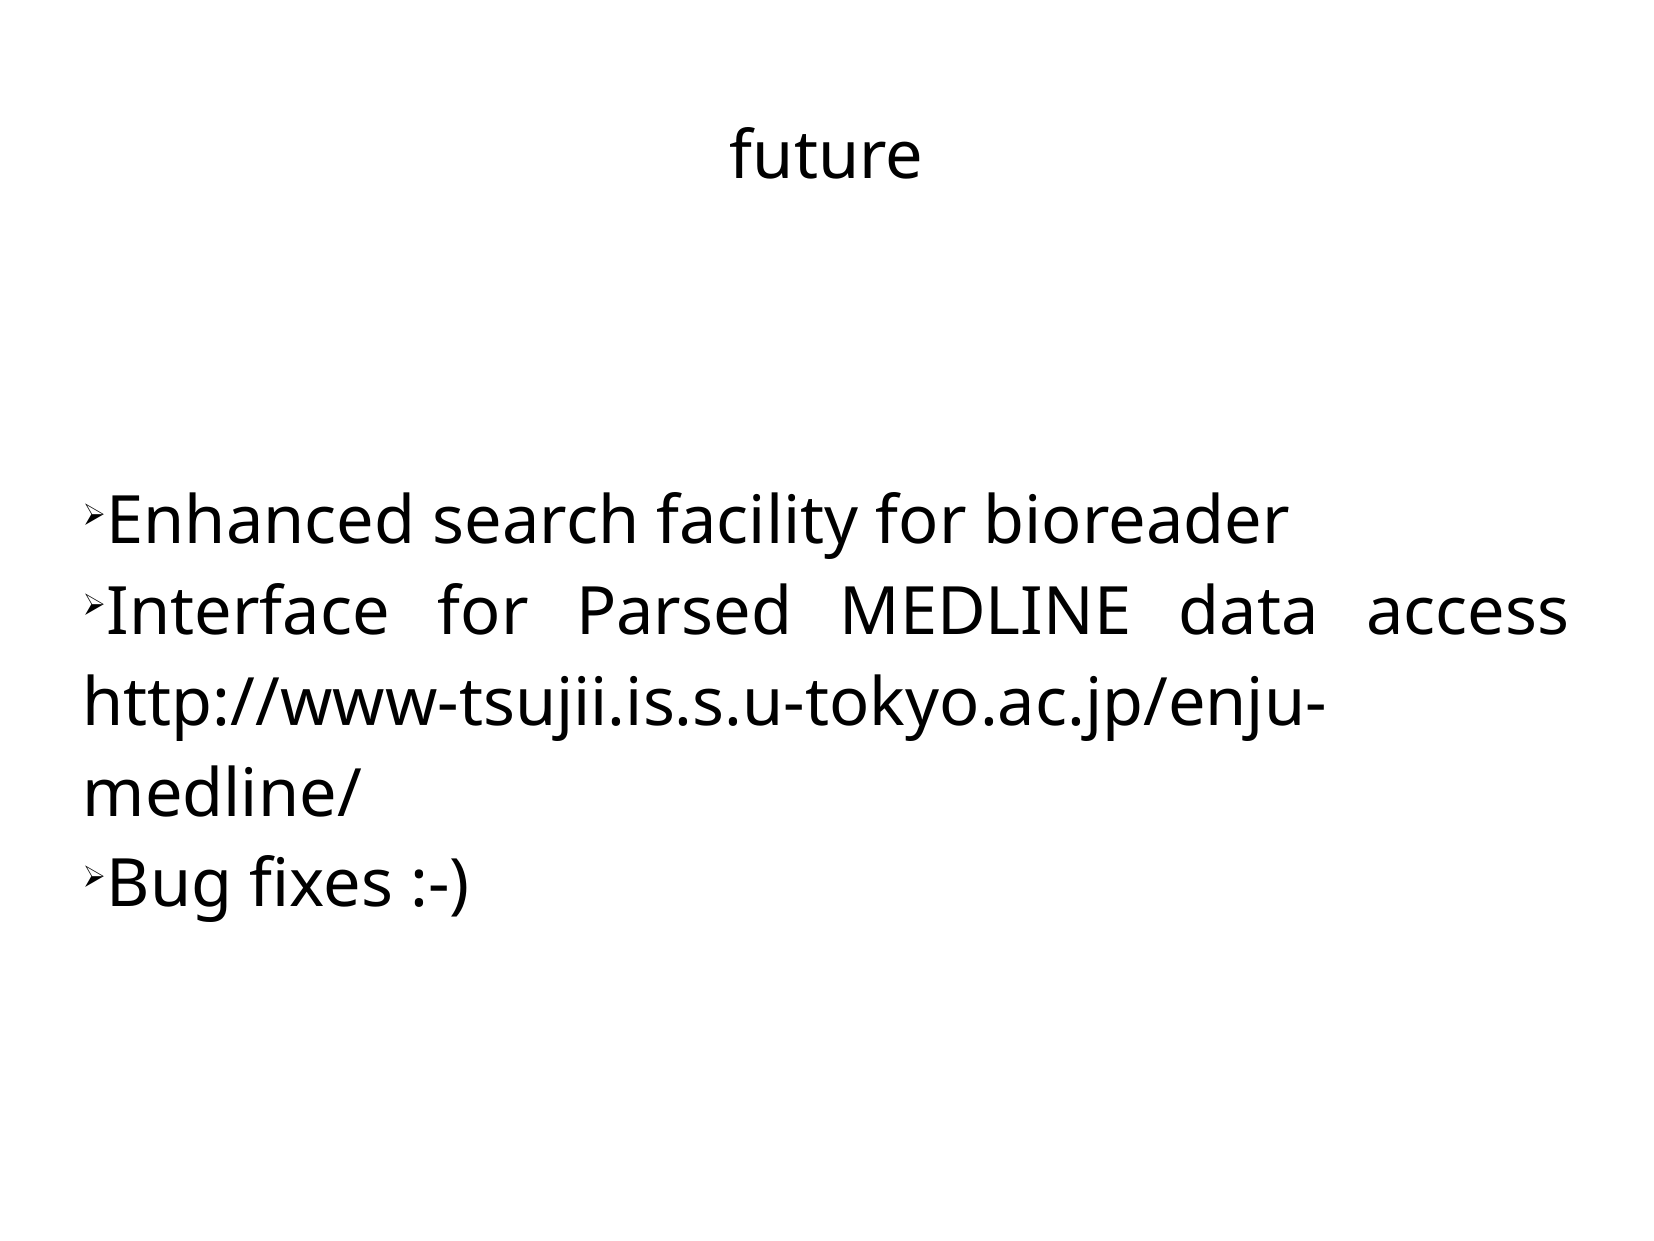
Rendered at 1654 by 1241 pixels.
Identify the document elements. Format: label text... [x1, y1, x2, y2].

title future [82, 56, 1571, 250]
subtitle Enhanced search facility for bioreader Interface for Parsed MEDLINE data access http://www-tsujii.is.s.u-tokyo.ac.jp/enju-medline/ Bug fixes :-) [82, 297, 1571, 1102]
